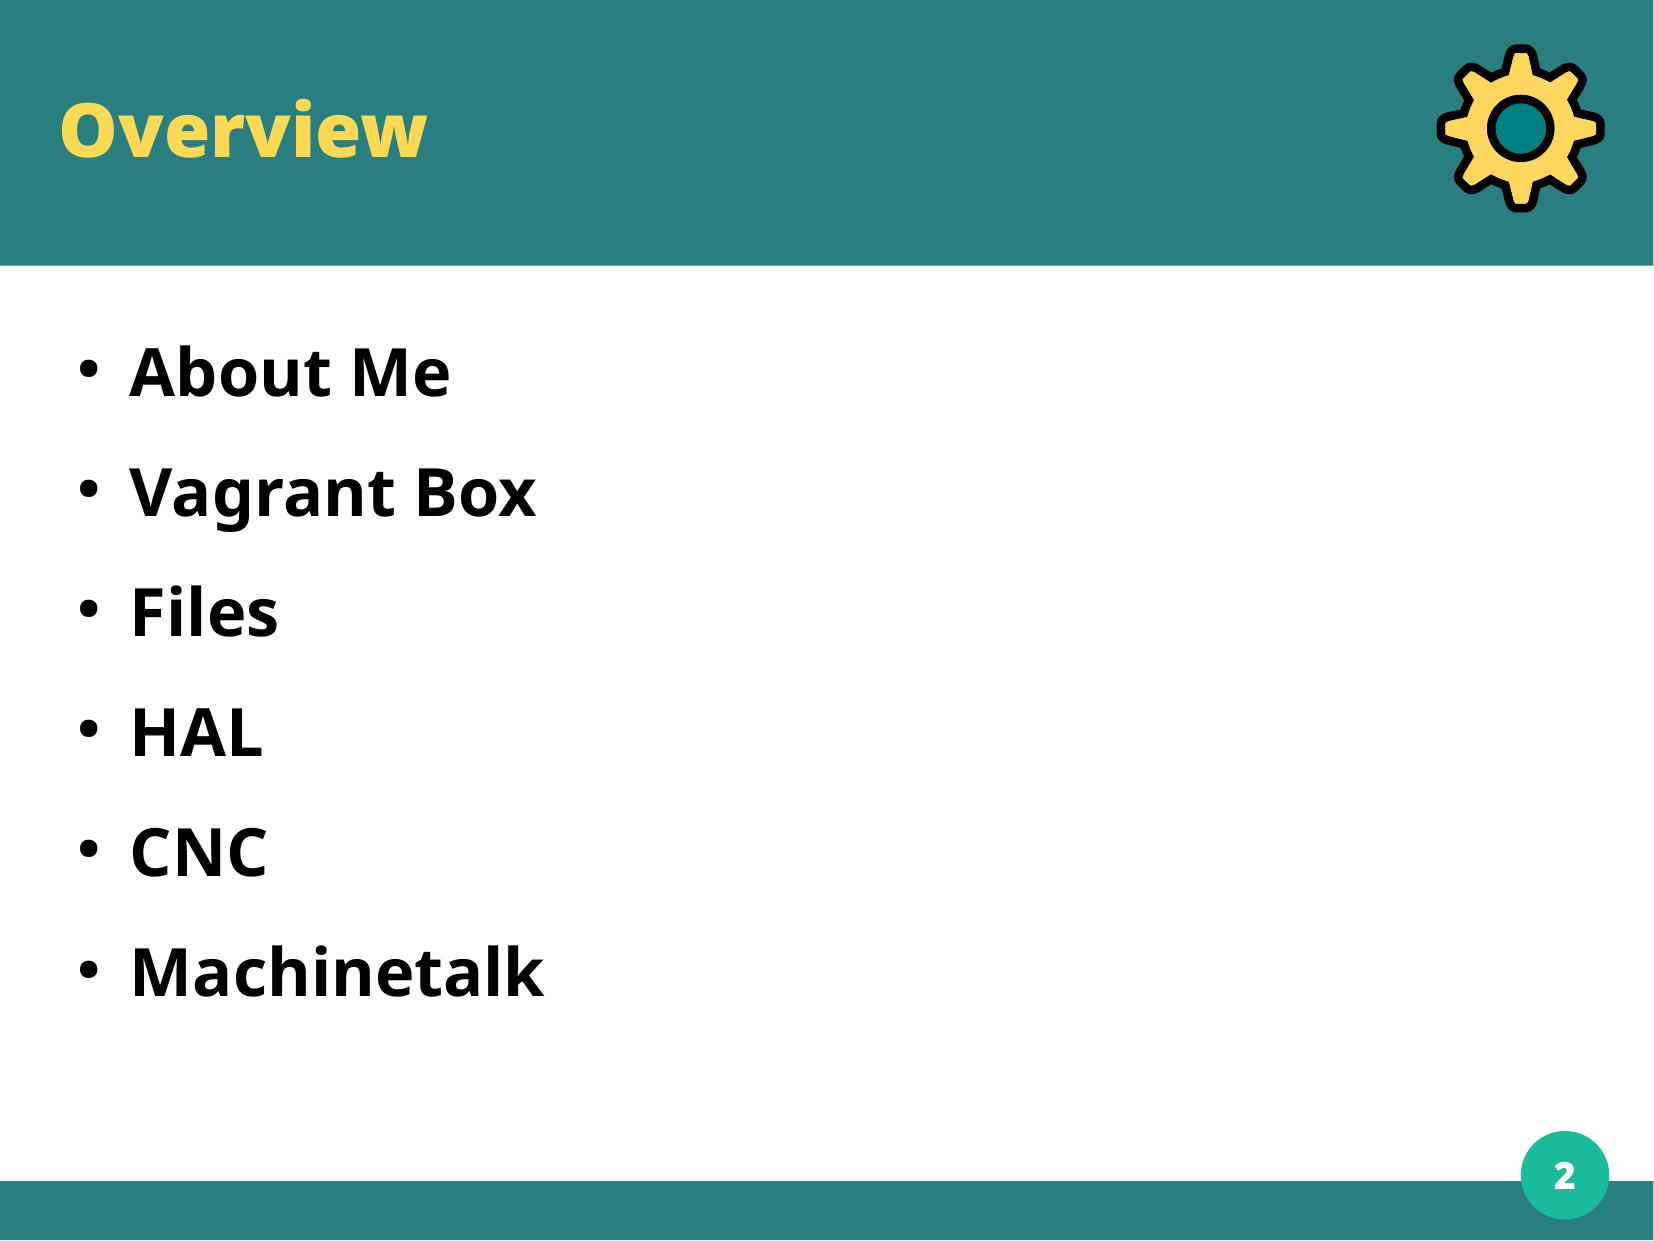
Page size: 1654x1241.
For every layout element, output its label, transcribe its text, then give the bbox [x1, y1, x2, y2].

title Overview [59, 49, 1595, 207]
list About Me Vagrant Box Files HAL CNC Machinetalk [59, 324, 1595, 1152]
